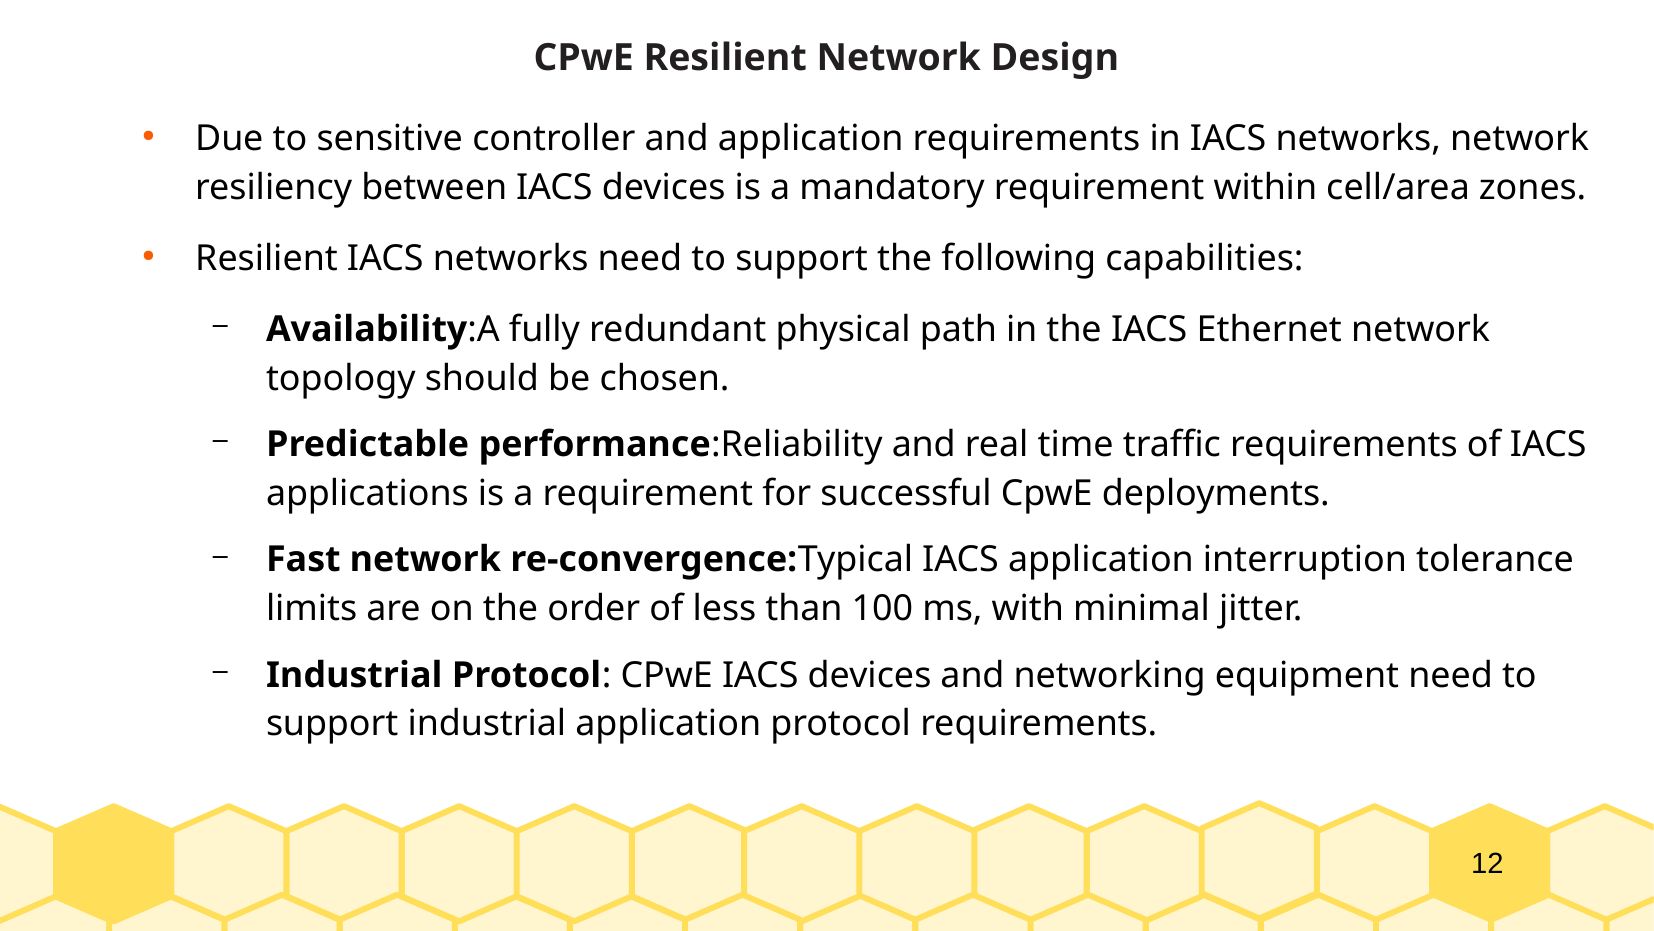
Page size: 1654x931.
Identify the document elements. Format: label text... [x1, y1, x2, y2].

title CPwE Resilient Network Design [82, 0, 1571, 113]
list Due to sensitive controller and application requirements in IACS networks, network resiliency between IACS devices is a mandatory requirement within cell/area zones. Resilient IACS networks need to support the following capabilities: Availability:A fully redundant physical path in the IACS Ethernet network topology should be chosen. Predictable performance:Reliability and real time traffic requirements of IACS applications is a requirement for successful CpwE deployments. Fast network re-convergence:Typical IACS application interruption tolerance limits are on the order of less than 100 ms, with minimal jitter. Industrial Protocol: CPwE IACS devices and networking equipment need to support industrial application protocol requirements. [124, 112, 1613, 901]
